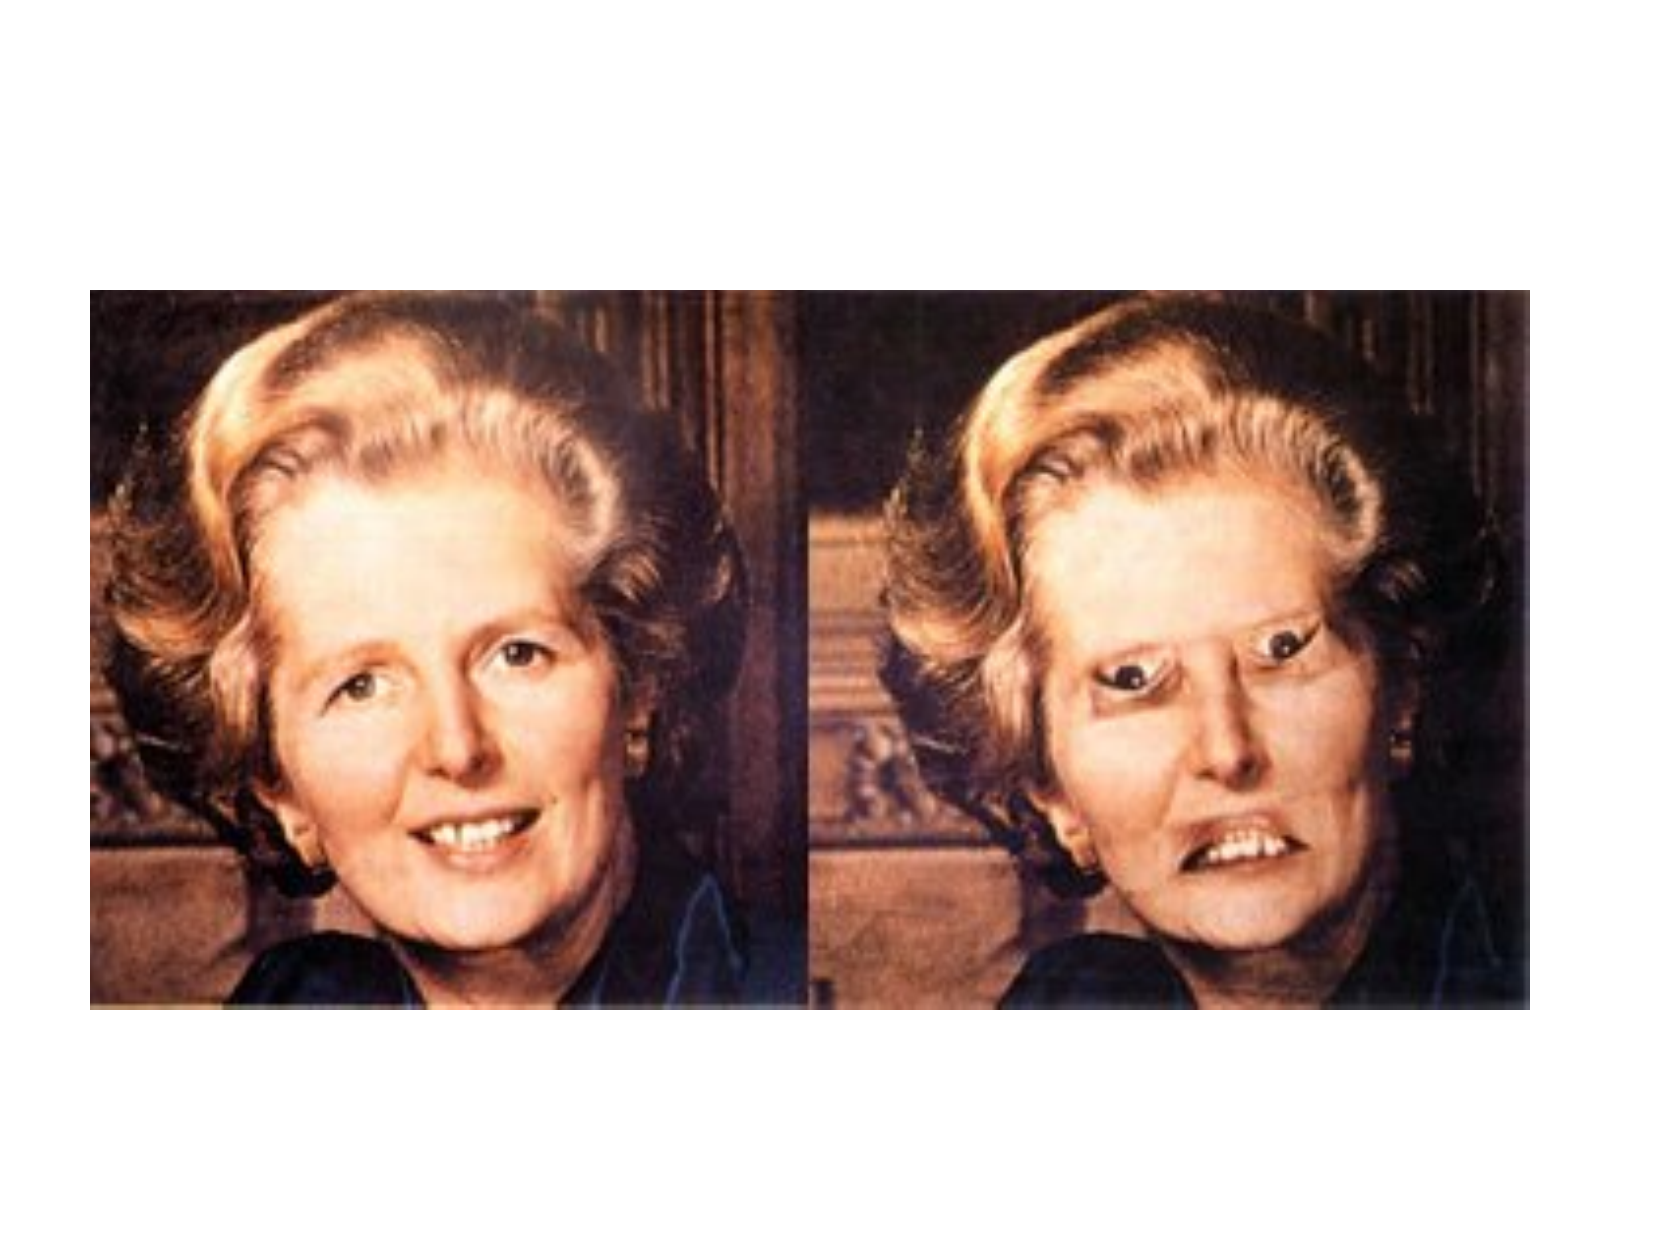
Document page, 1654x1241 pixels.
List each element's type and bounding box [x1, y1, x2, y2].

picture [90, 290, 1530, 1010]
